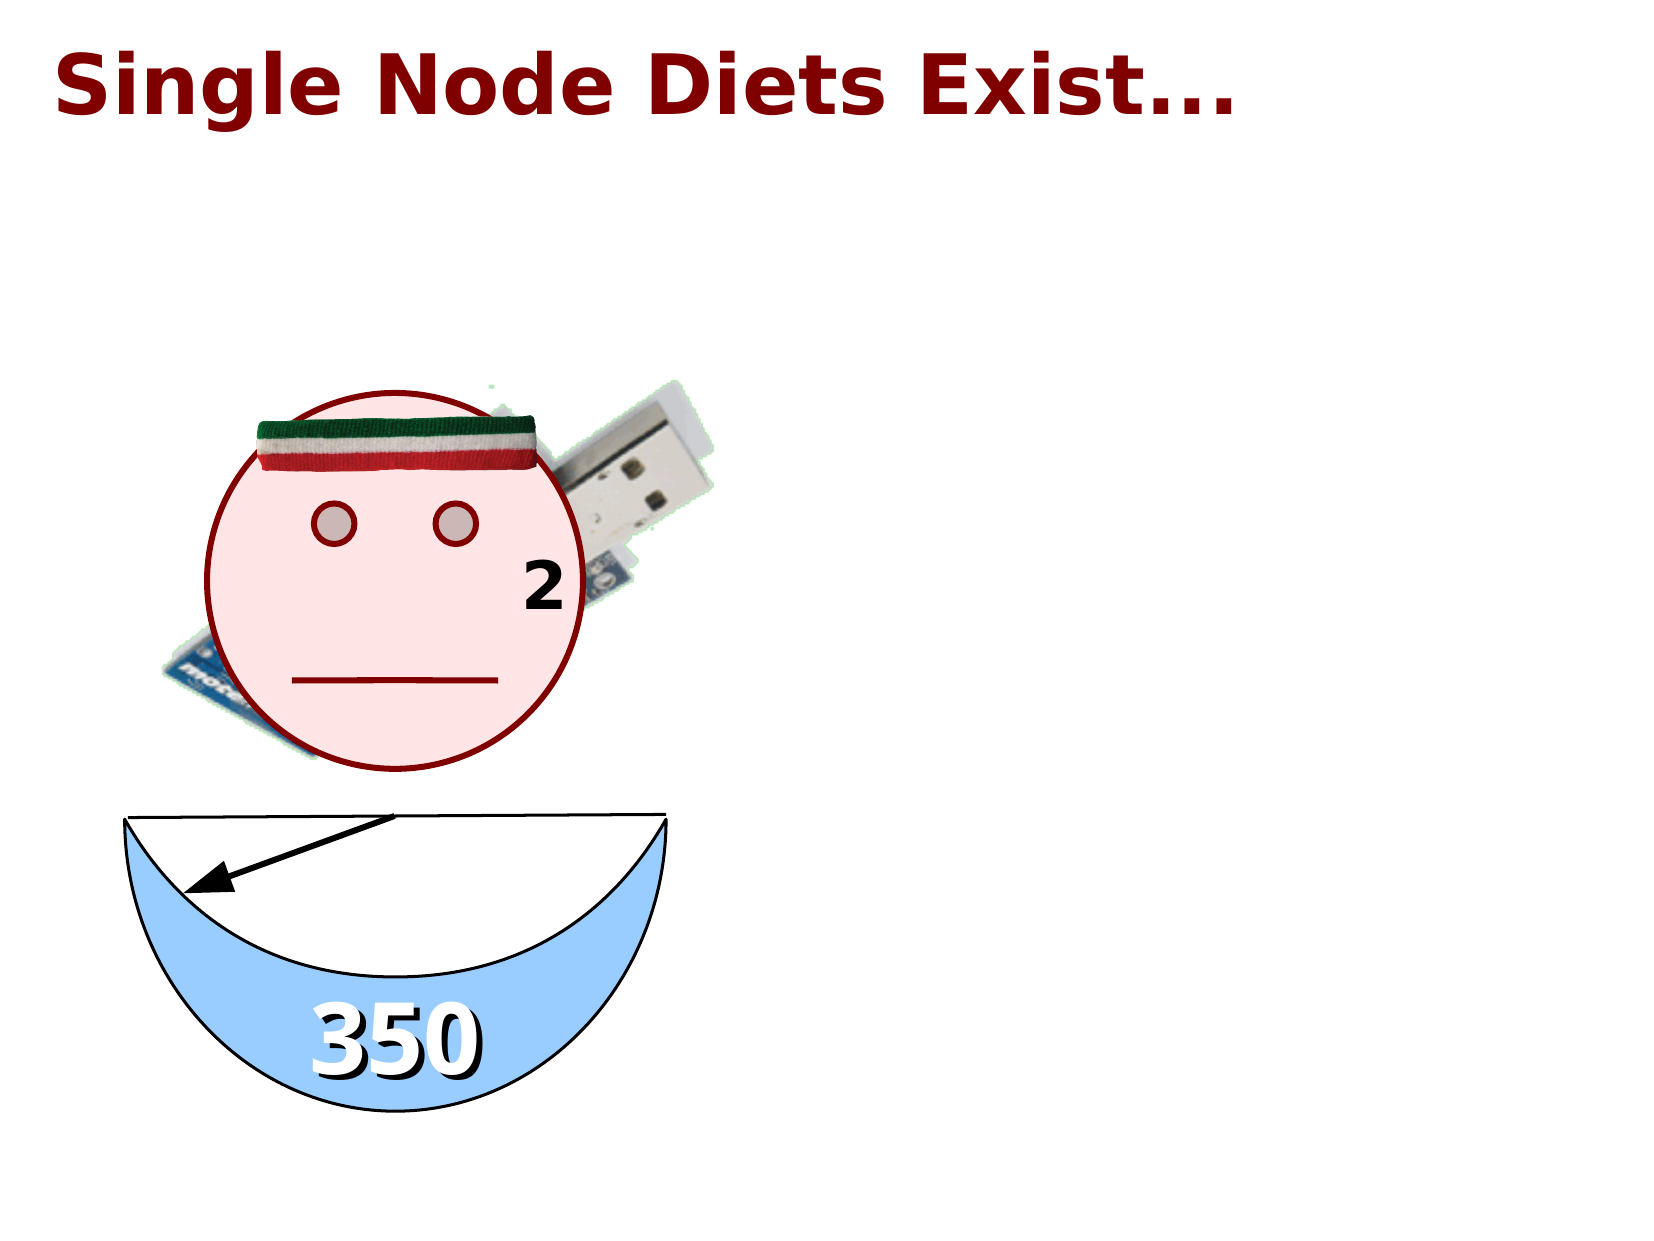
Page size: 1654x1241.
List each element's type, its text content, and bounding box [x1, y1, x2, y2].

text_box 2 [506, 540, 557, 633]
title Single Node Diets Exist... [52, 0, 1654, 173]
text_box [207, 455, 583, 769]
text_box 350 [233, 959, 558, 1089]
text_box [505, 819, 667, 1053]
text_box [306, 392, 484, 415]
text_box [124, 819, 286, 1053]
picture [161, 378, 715, 762]
text_box [292, 1089, 499, 1112]
